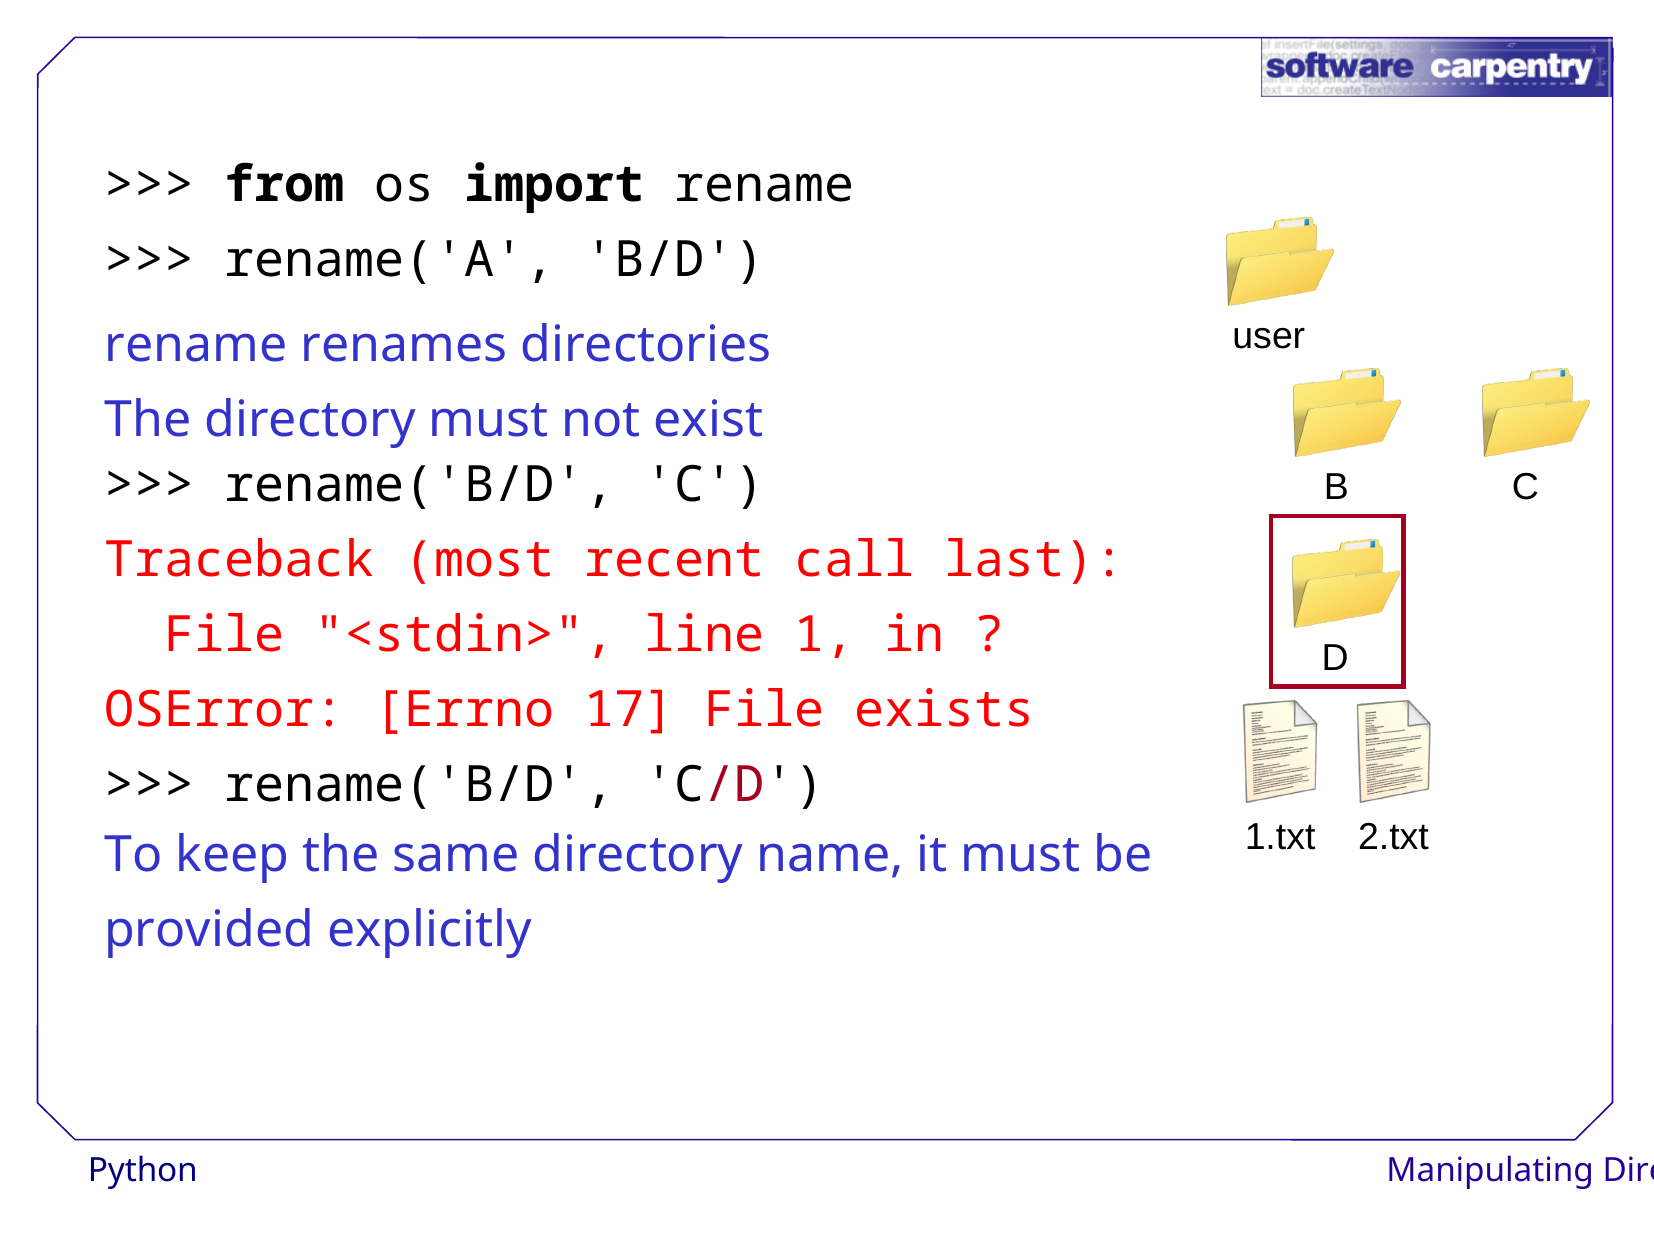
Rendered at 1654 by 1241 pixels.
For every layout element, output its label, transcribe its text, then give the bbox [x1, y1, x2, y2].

picture [1261, 39, 1613, 97]
text_box 1.txt [1230, 808, 1331, 866]
picture [1288, 525, 1401, 641]
text_box D [1306, 641, 1364, 684]
picture [1478, 354, 1594, 470]
text_box To keep the same directory name, it must be provided explicitly [89, 799, 808, 895]
text_box 2.txt [1343, 808, 1445, 866]
picture [1223, 693, 1451, 808]
text_box >>> from os import rename >>> rename('A', 'B/D') >>> rename('B/D', 'C') Traceback (most recent call last): File "<stdin>", line 1, in ? OSError: [Errno 17] File exists >>> rename('B/D', 'C/D') [89, 128, 1512, 1037]
text_box B [1309, 470, 1364, 514]
picture [1289, 354, 1405, 470]
text_box user [1217, 307, 1321, 365]
text_box C [1497, 470, 1554, 516]
picture [1222, 203, 1338, 319]
text_box rename renames directories The directory must not exist [89, 289, 809, 384]
